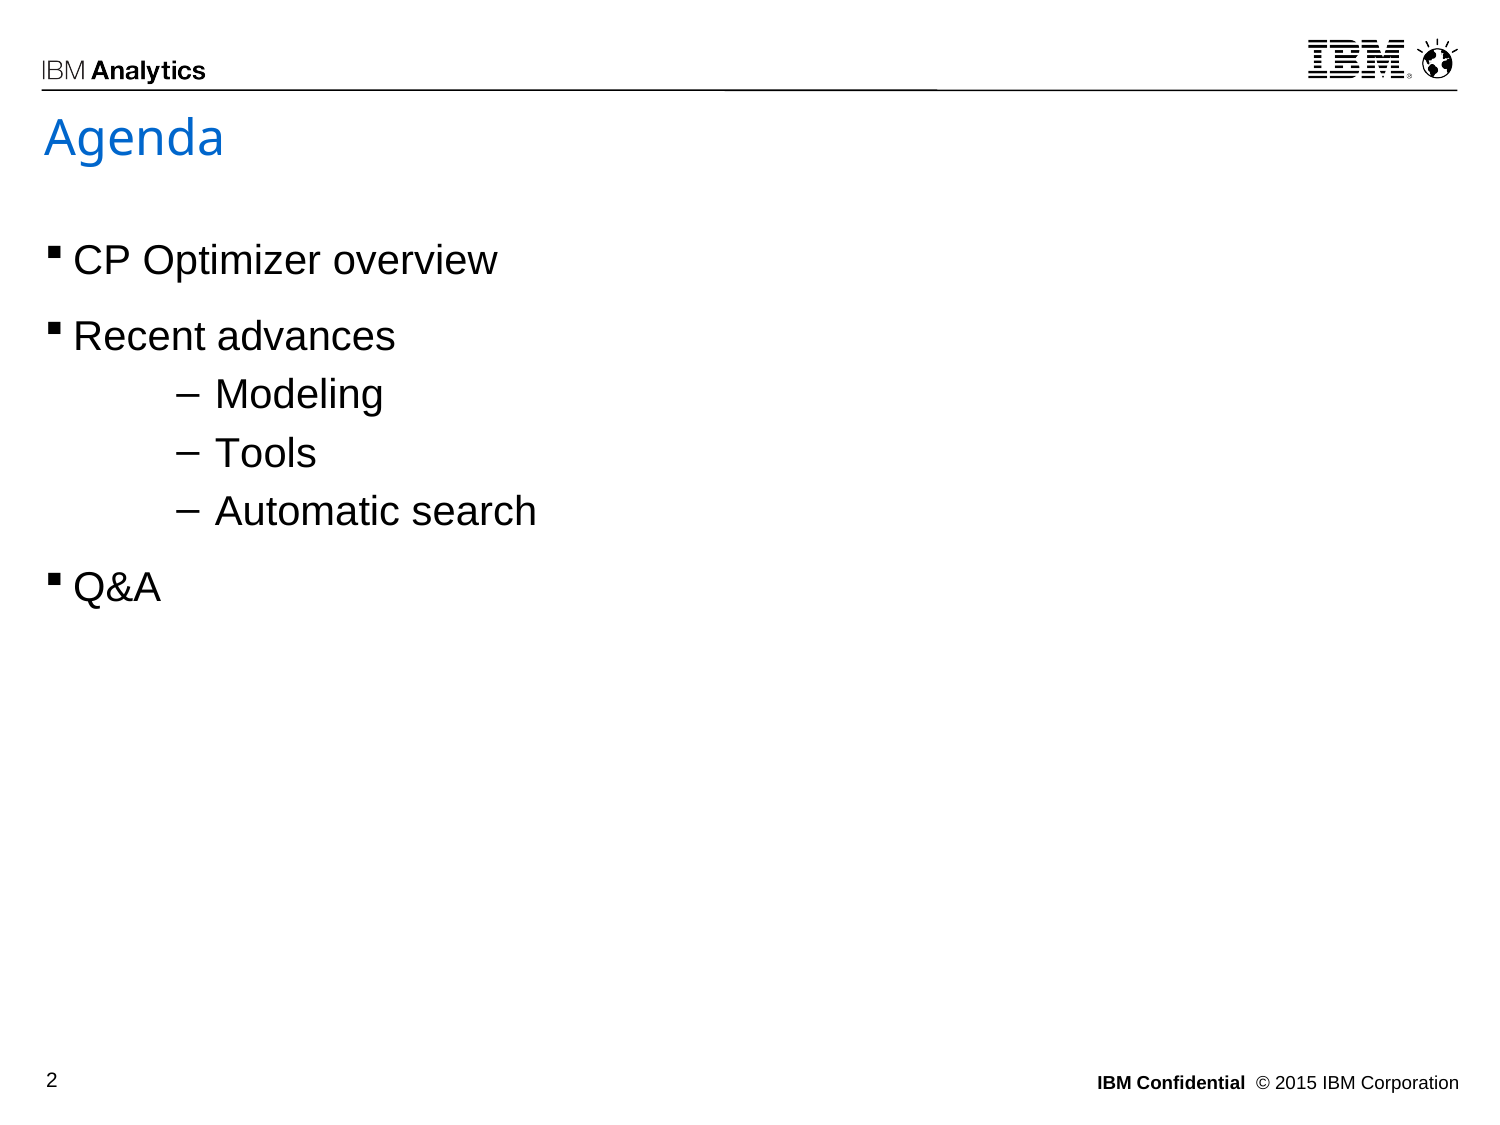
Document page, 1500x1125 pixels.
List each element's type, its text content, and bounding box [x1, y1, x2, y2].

picture [1294, 24, 1469, 91]
title Agenda [29, 97, 1500, 203]
picture [24, 42, 224, 99]
list CP Optimizer overview Recent advances Modeling Tools Automatic search Q&A [29, 224, 1426, 1066]
